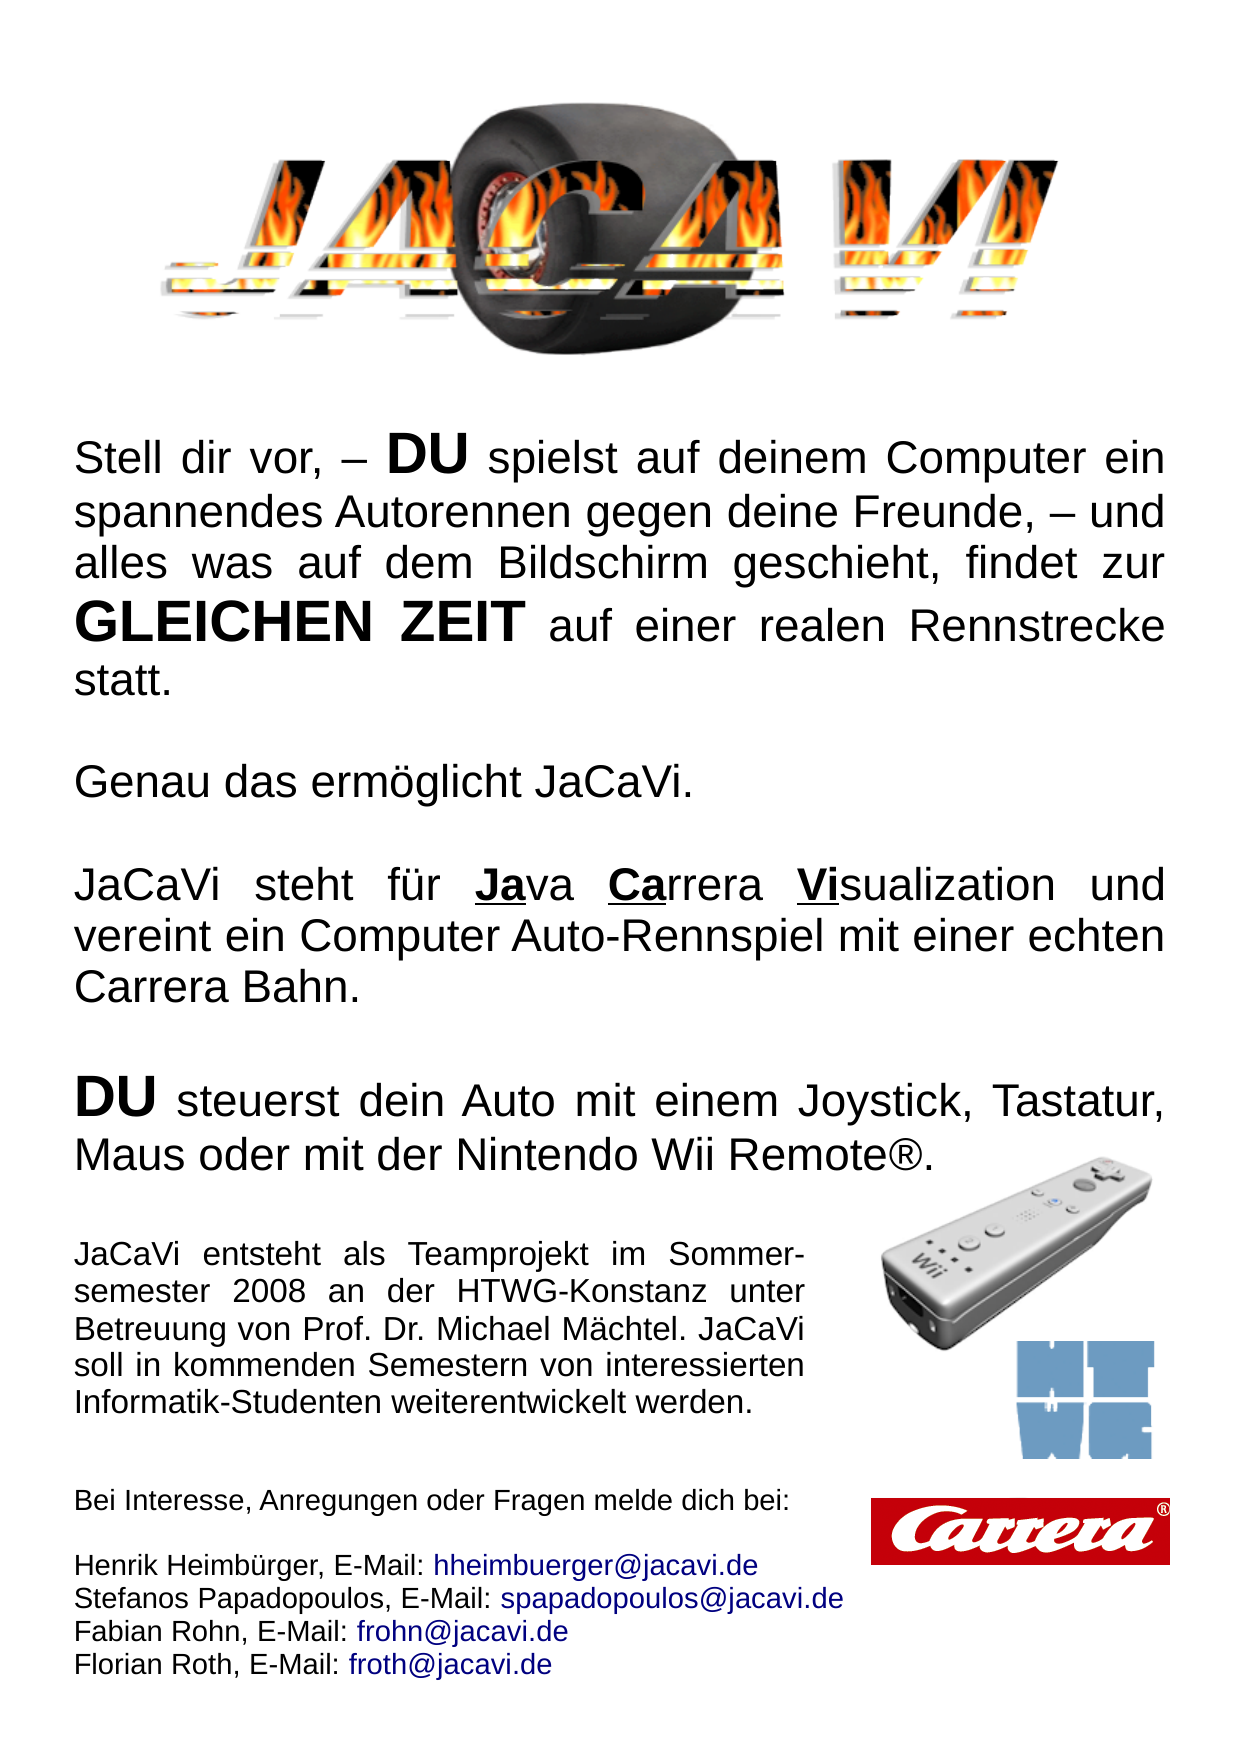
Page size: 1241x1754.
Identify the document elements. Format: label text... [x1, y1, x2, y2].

text_box JaCaVi entsteht als Teamprojekt im Sommer-semester 2008 an der HTWG-Konstanz unter Betreuung von Prof. Dr. Michael Mächtel. JaCaVi soll in kommenden Semestern von interessierten Informatik-Studenten weiterentwickelt werden. [59, 1228, 857, 1430]
picture [868, 1155, 1205, 1459]
text_box Stell dir vor, – DU spielst auf deinem Computer ein spannendes Autorennen gegen deine Freunde, – und alles was auf dem Bildschirm geschieht, findet zur GLEICHEN ZEIT auf einer realen Rennstrecke statt. Genau das ermöglicht JaCaVi. JaCaVi steht für Java Carrera Visualization und vereint ein Computer Auto-Rennspiel mit einer echten Carrera Bahn. DU steuerst dein Auto mit einem Joystick, Tastatur, Maus oder mit der Nintendo Wii Remote®. [59, 413, 1182, 1191]
picture [870, 1497, 1170, 1566]
picture [124, 0, 1135, 413]
text_box Bei Interesse, Anregungen oder Fragen melde dich bei: Henrik Heimbürger, E-Mail: hheimbuerger@jacavi.de Stefanos Papadopoulos, E-Mail: spapadopoulos@jacavi.de Fabian Rohn, E-Mail: frohn@jacavi.de Florian Roth, E-Mail: froth@jacavi.de [59, 1476, 1182, 1754]
